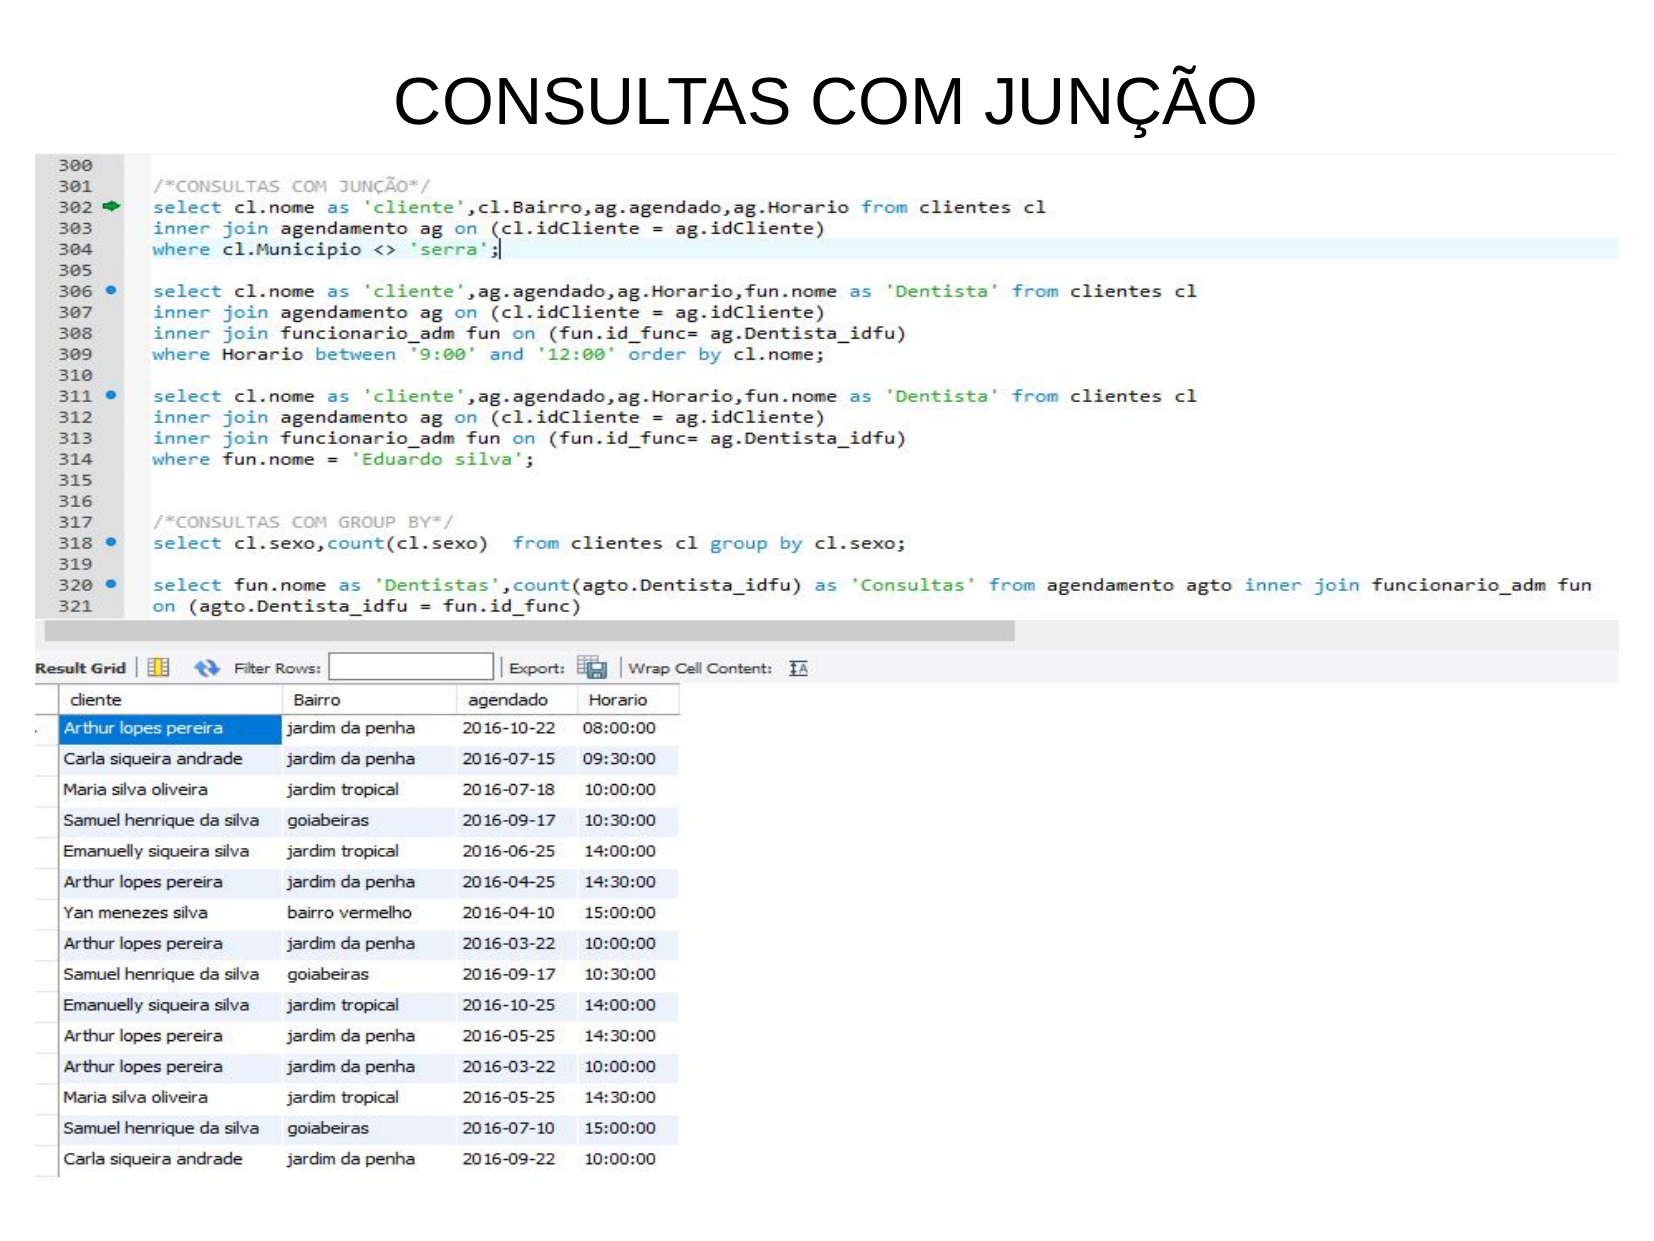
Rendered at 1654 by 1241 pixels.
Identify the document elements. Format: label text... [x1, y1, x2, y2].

title CONSULTAS COM JUNÇÃO [82, 49, 1571, 153]
picture [35, 153, 1619, 1215]
